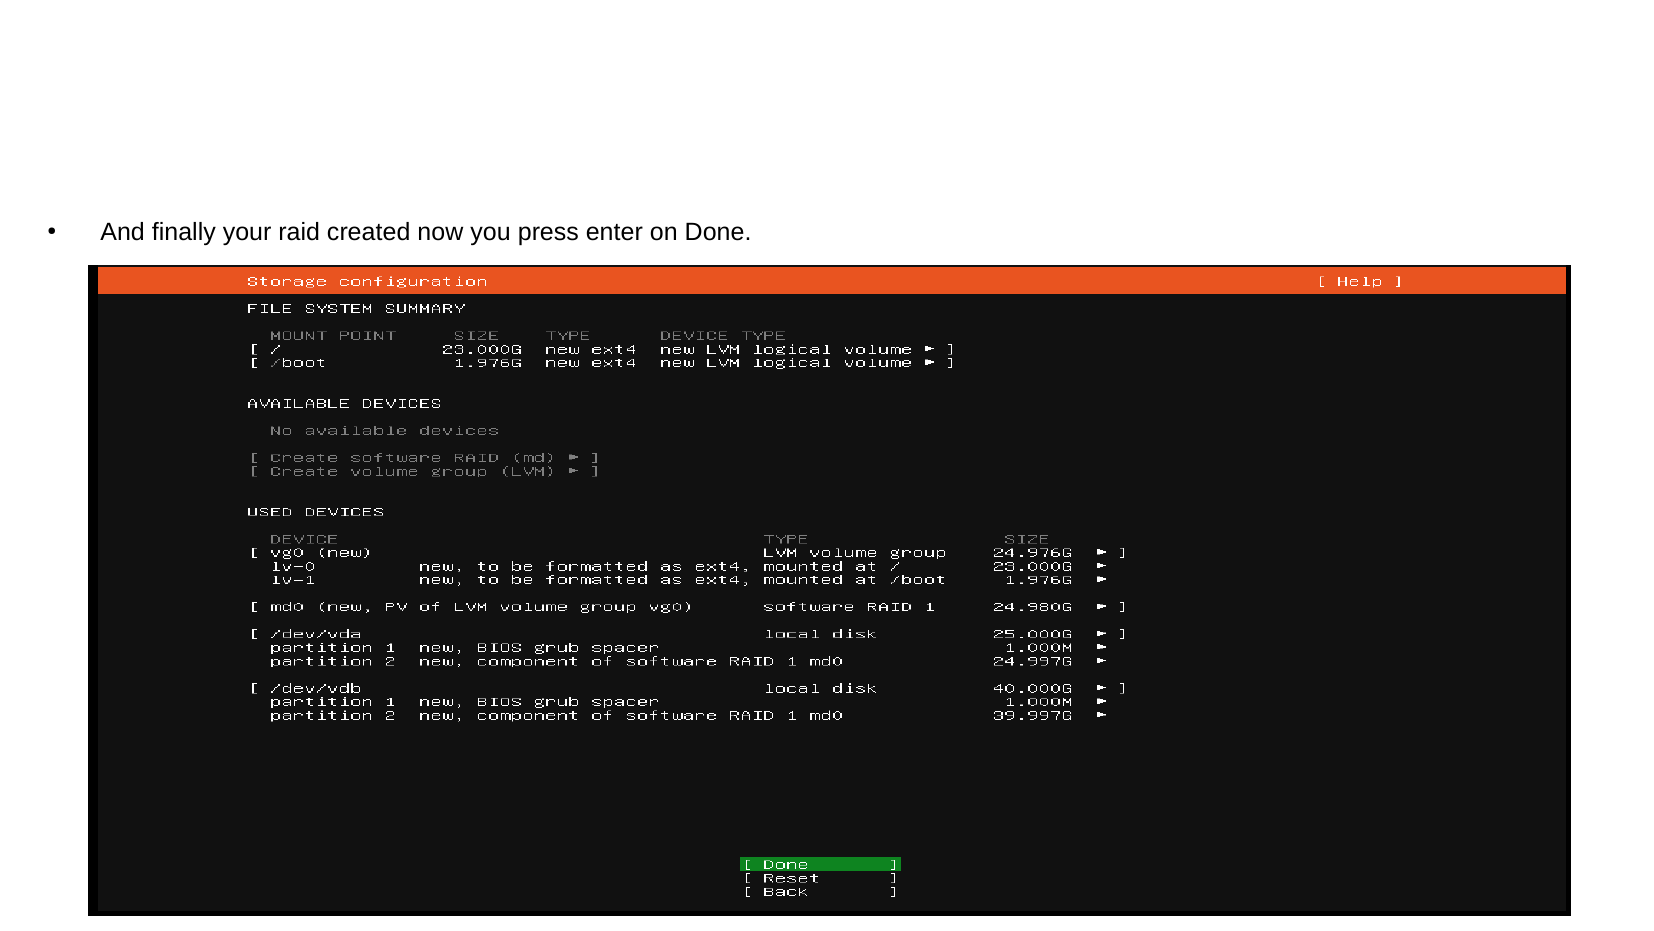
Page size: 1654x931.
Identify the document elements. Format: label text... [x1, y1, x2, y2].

picture [88, 265, 1571, 916]
list And finally your raid created now you press enter on Done. [29, 217, 1571, 916]
